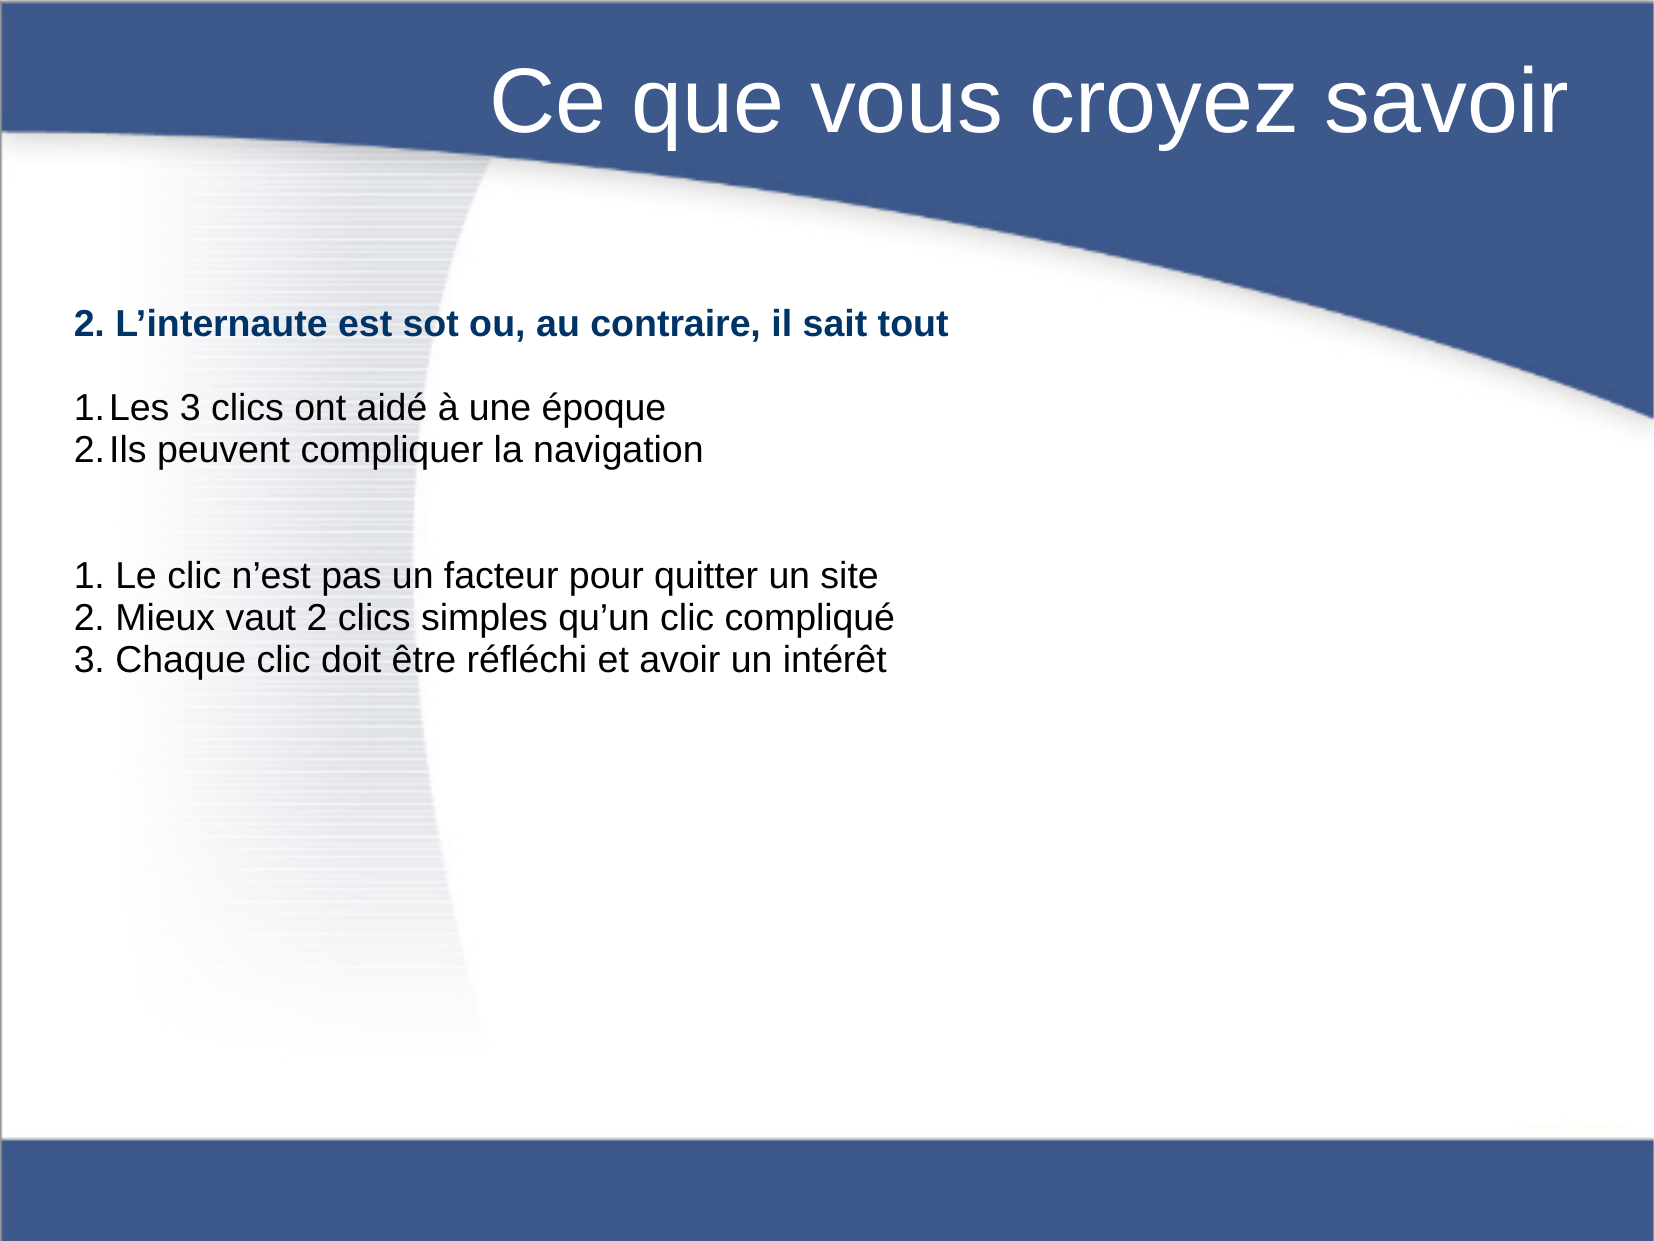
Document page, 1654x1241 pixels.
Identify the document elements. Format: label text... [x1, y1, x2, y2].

text_box 2. L’internaute est sot ou, au contraire, il sait tout Les 3 clics ont aidé à une époque Ils peuvent compliquer la navigation 1. Le clic n’est pas un facteur pour quitter un site 2. Mieux vaut 2 clics simples qu’un clic compliqué 3. Chaque clic doit être réfléchi et avoir un intérêt [59, 295, 1229, 688]
title Ce que vous croyez savoir [82, 49, 1571, 257]
picture [0, 0, 1654, 1241]
